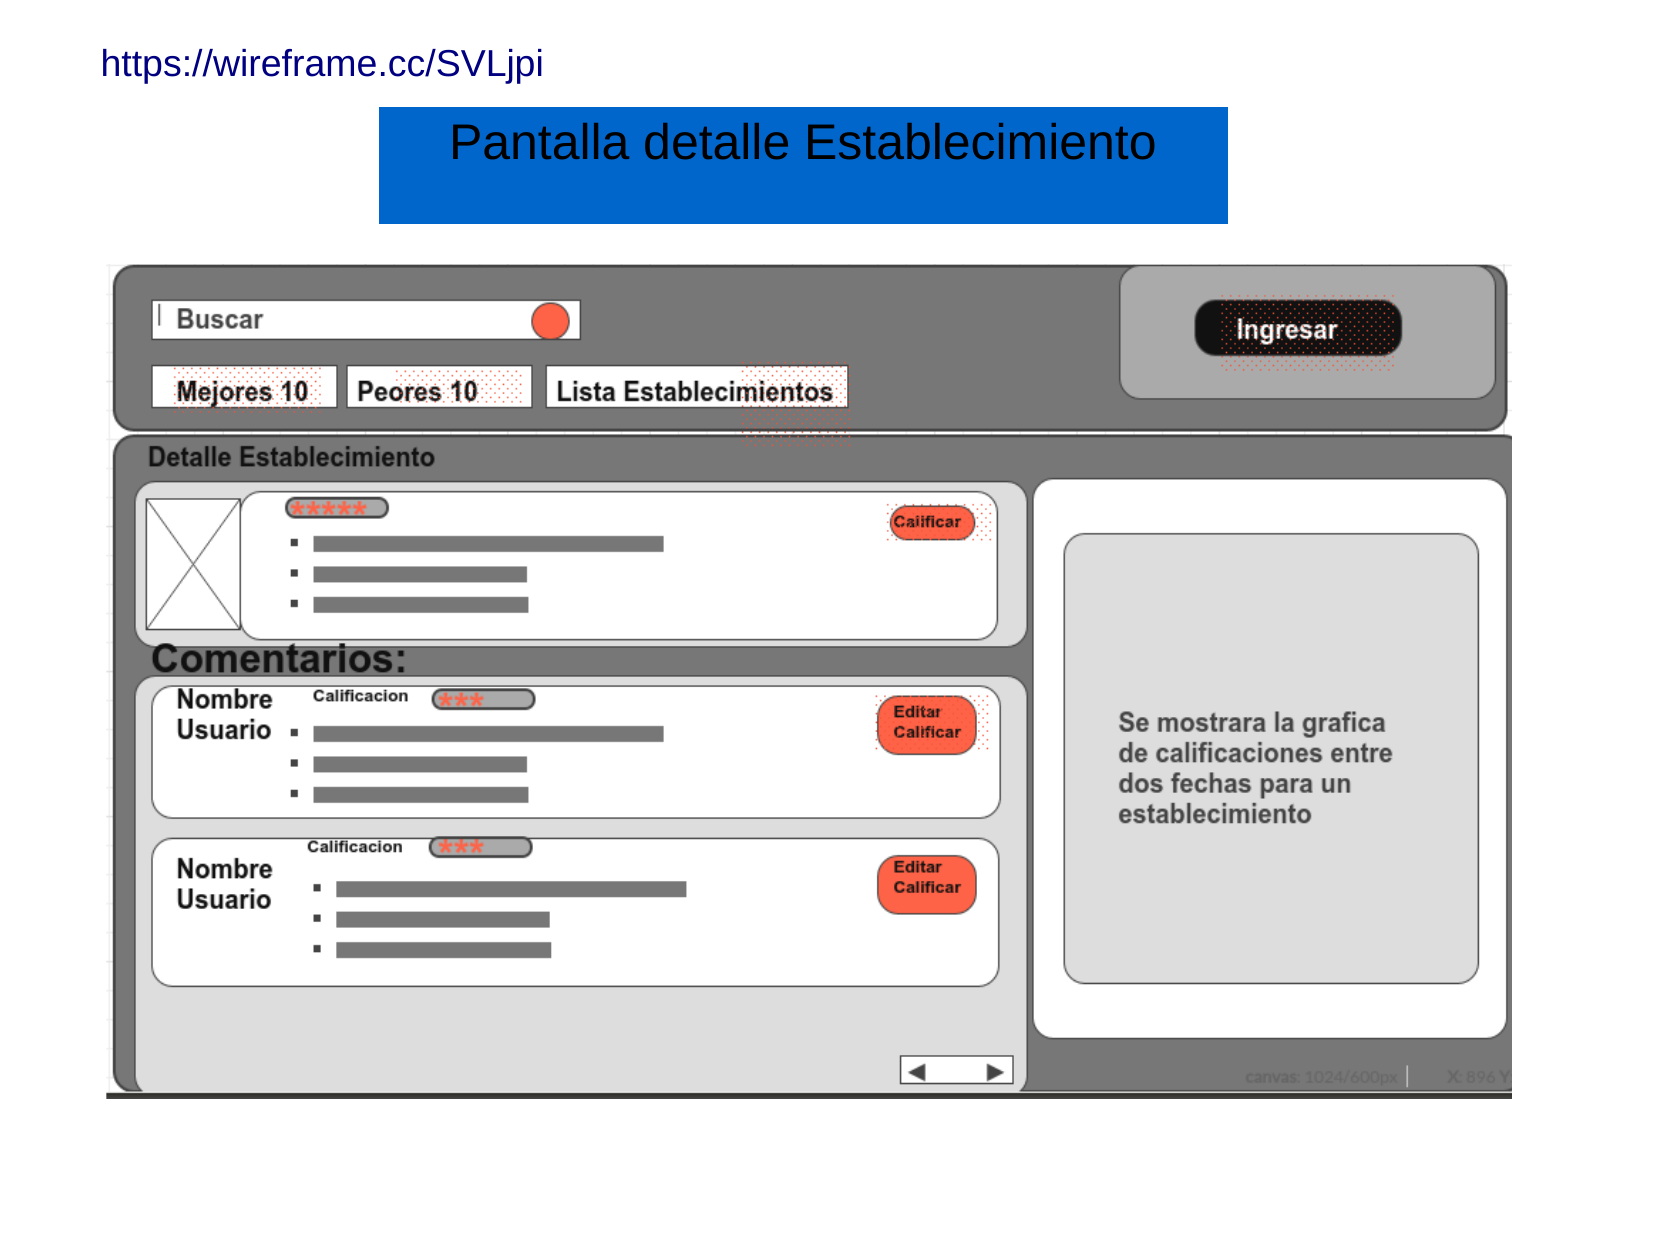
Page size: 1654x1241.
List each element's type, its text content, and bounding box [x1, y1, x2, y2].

text_box https://wireframe.cc/SVLjpi [85, 35, 650, 106]
table_header Pantalla detalle Establecimiento [379, 107, 1228, 224]
picture [106, 264, 1512, 1099]
